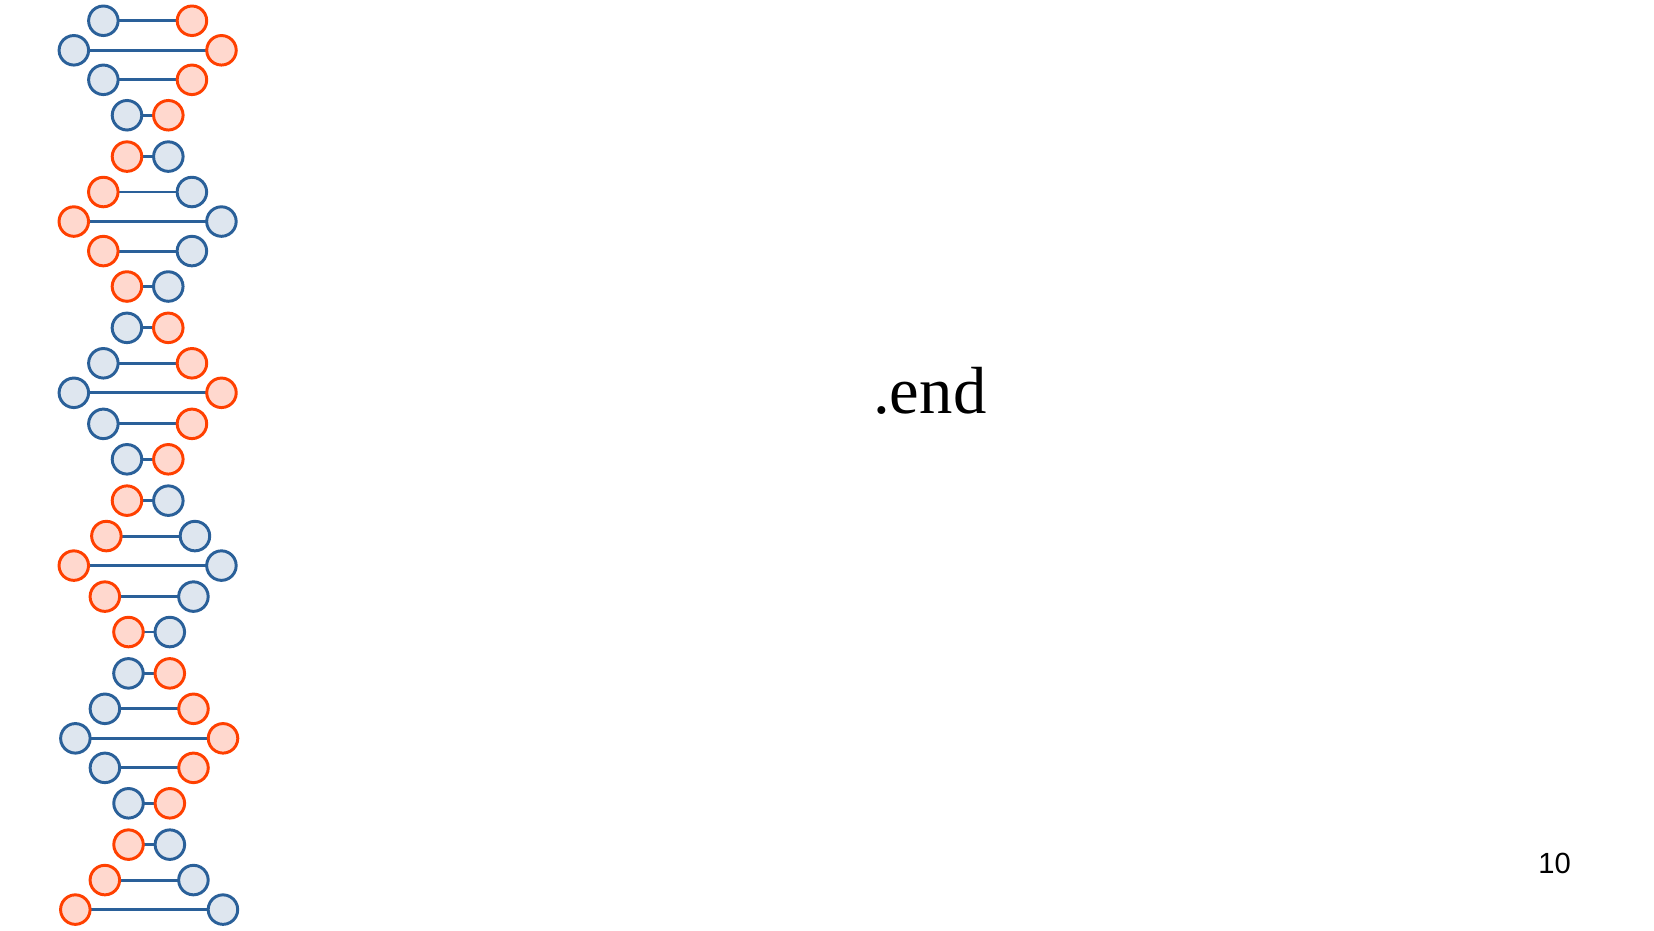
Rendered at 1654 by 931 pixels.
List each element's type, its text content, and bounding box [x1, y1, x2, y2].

subtitle .end [265, 35, 1595, 748]
